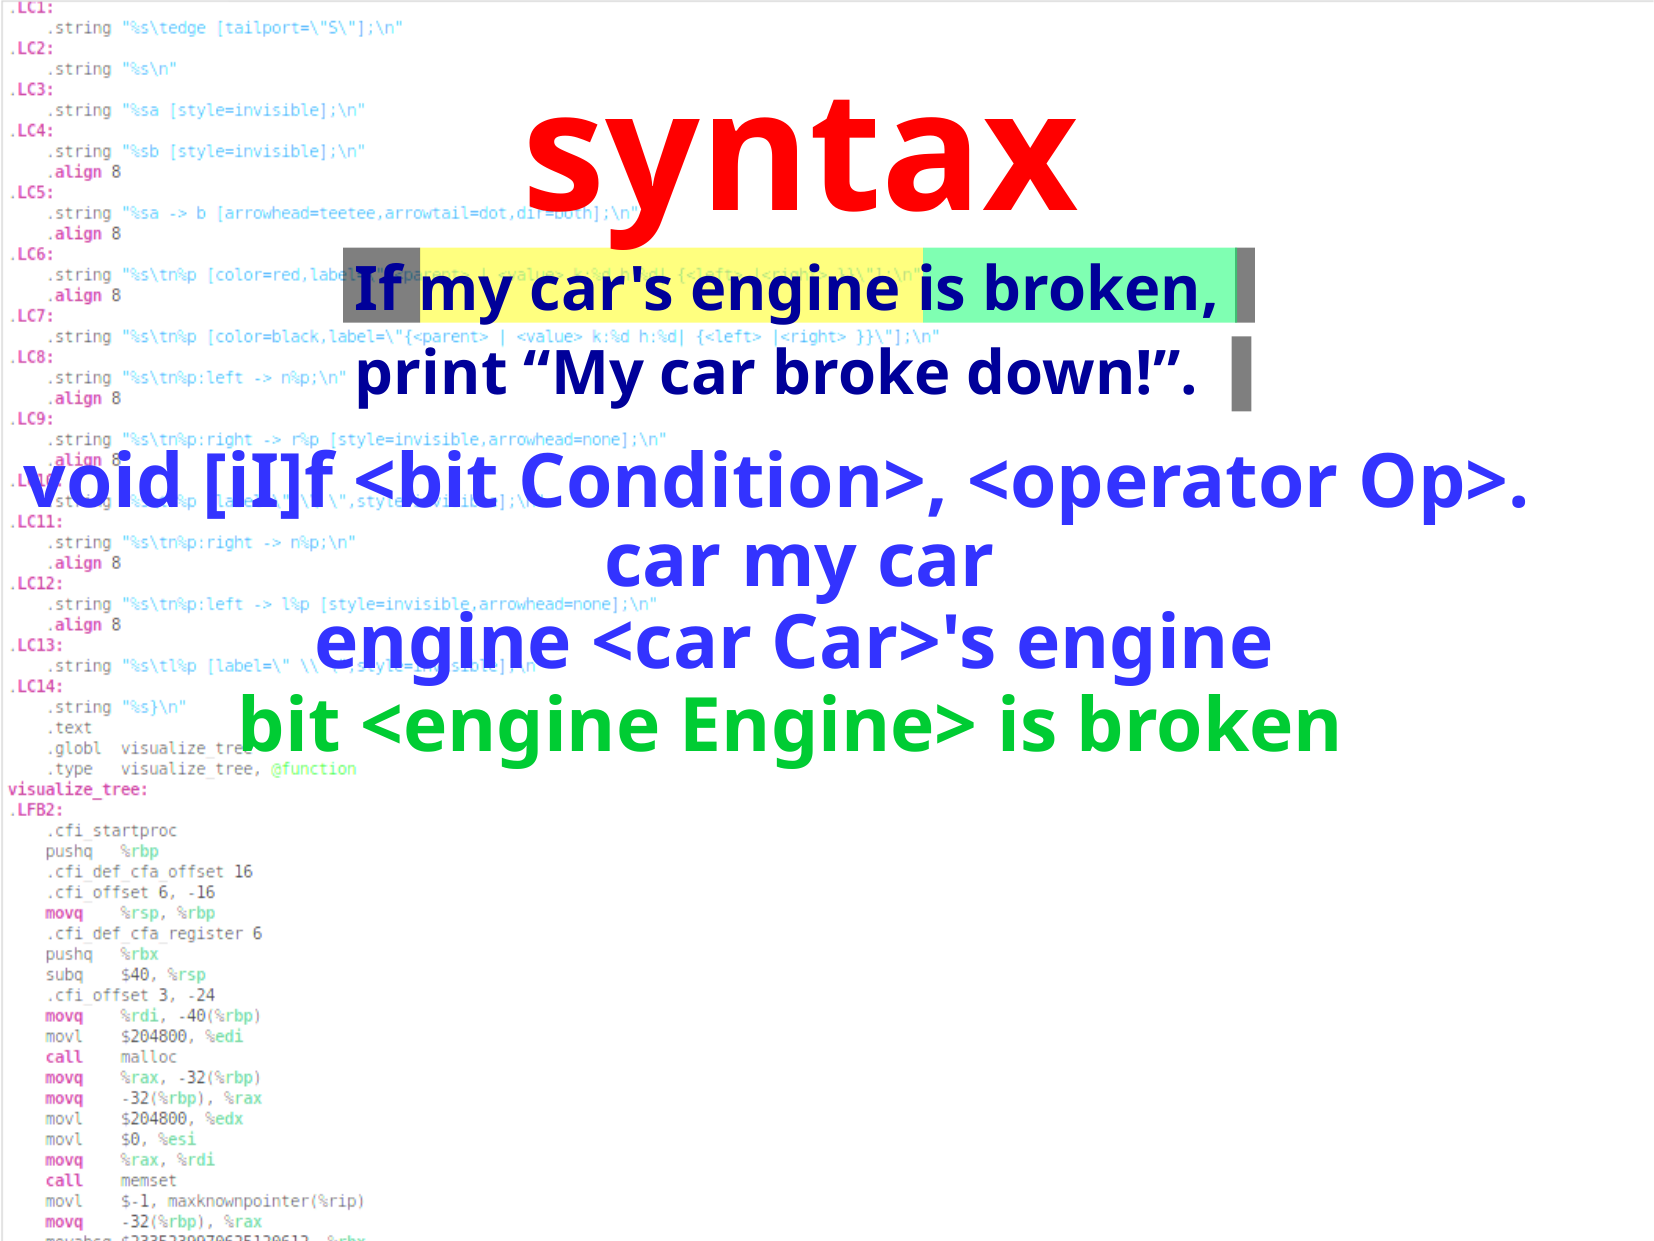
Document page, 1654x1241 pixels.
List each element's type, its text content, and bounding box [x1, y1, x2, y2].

picture [0, 0, 1654, 1241]
text_box engine <car Car>'s engine [300, 581, 1350, 663]
text_box syntax [507, 25, 1116, 237]
text_box void [iI]f <bit Condition>, <operator Op>. [9, 420, 1648, 539]
text_box bit <engine Engine> is broken [223, 663, 1424, 783]
text_box If my car's engine is broken, print “My car broke down!”. [340, 237, 1336, 420]
text_box car my car [589, 498, 1040, 617]
